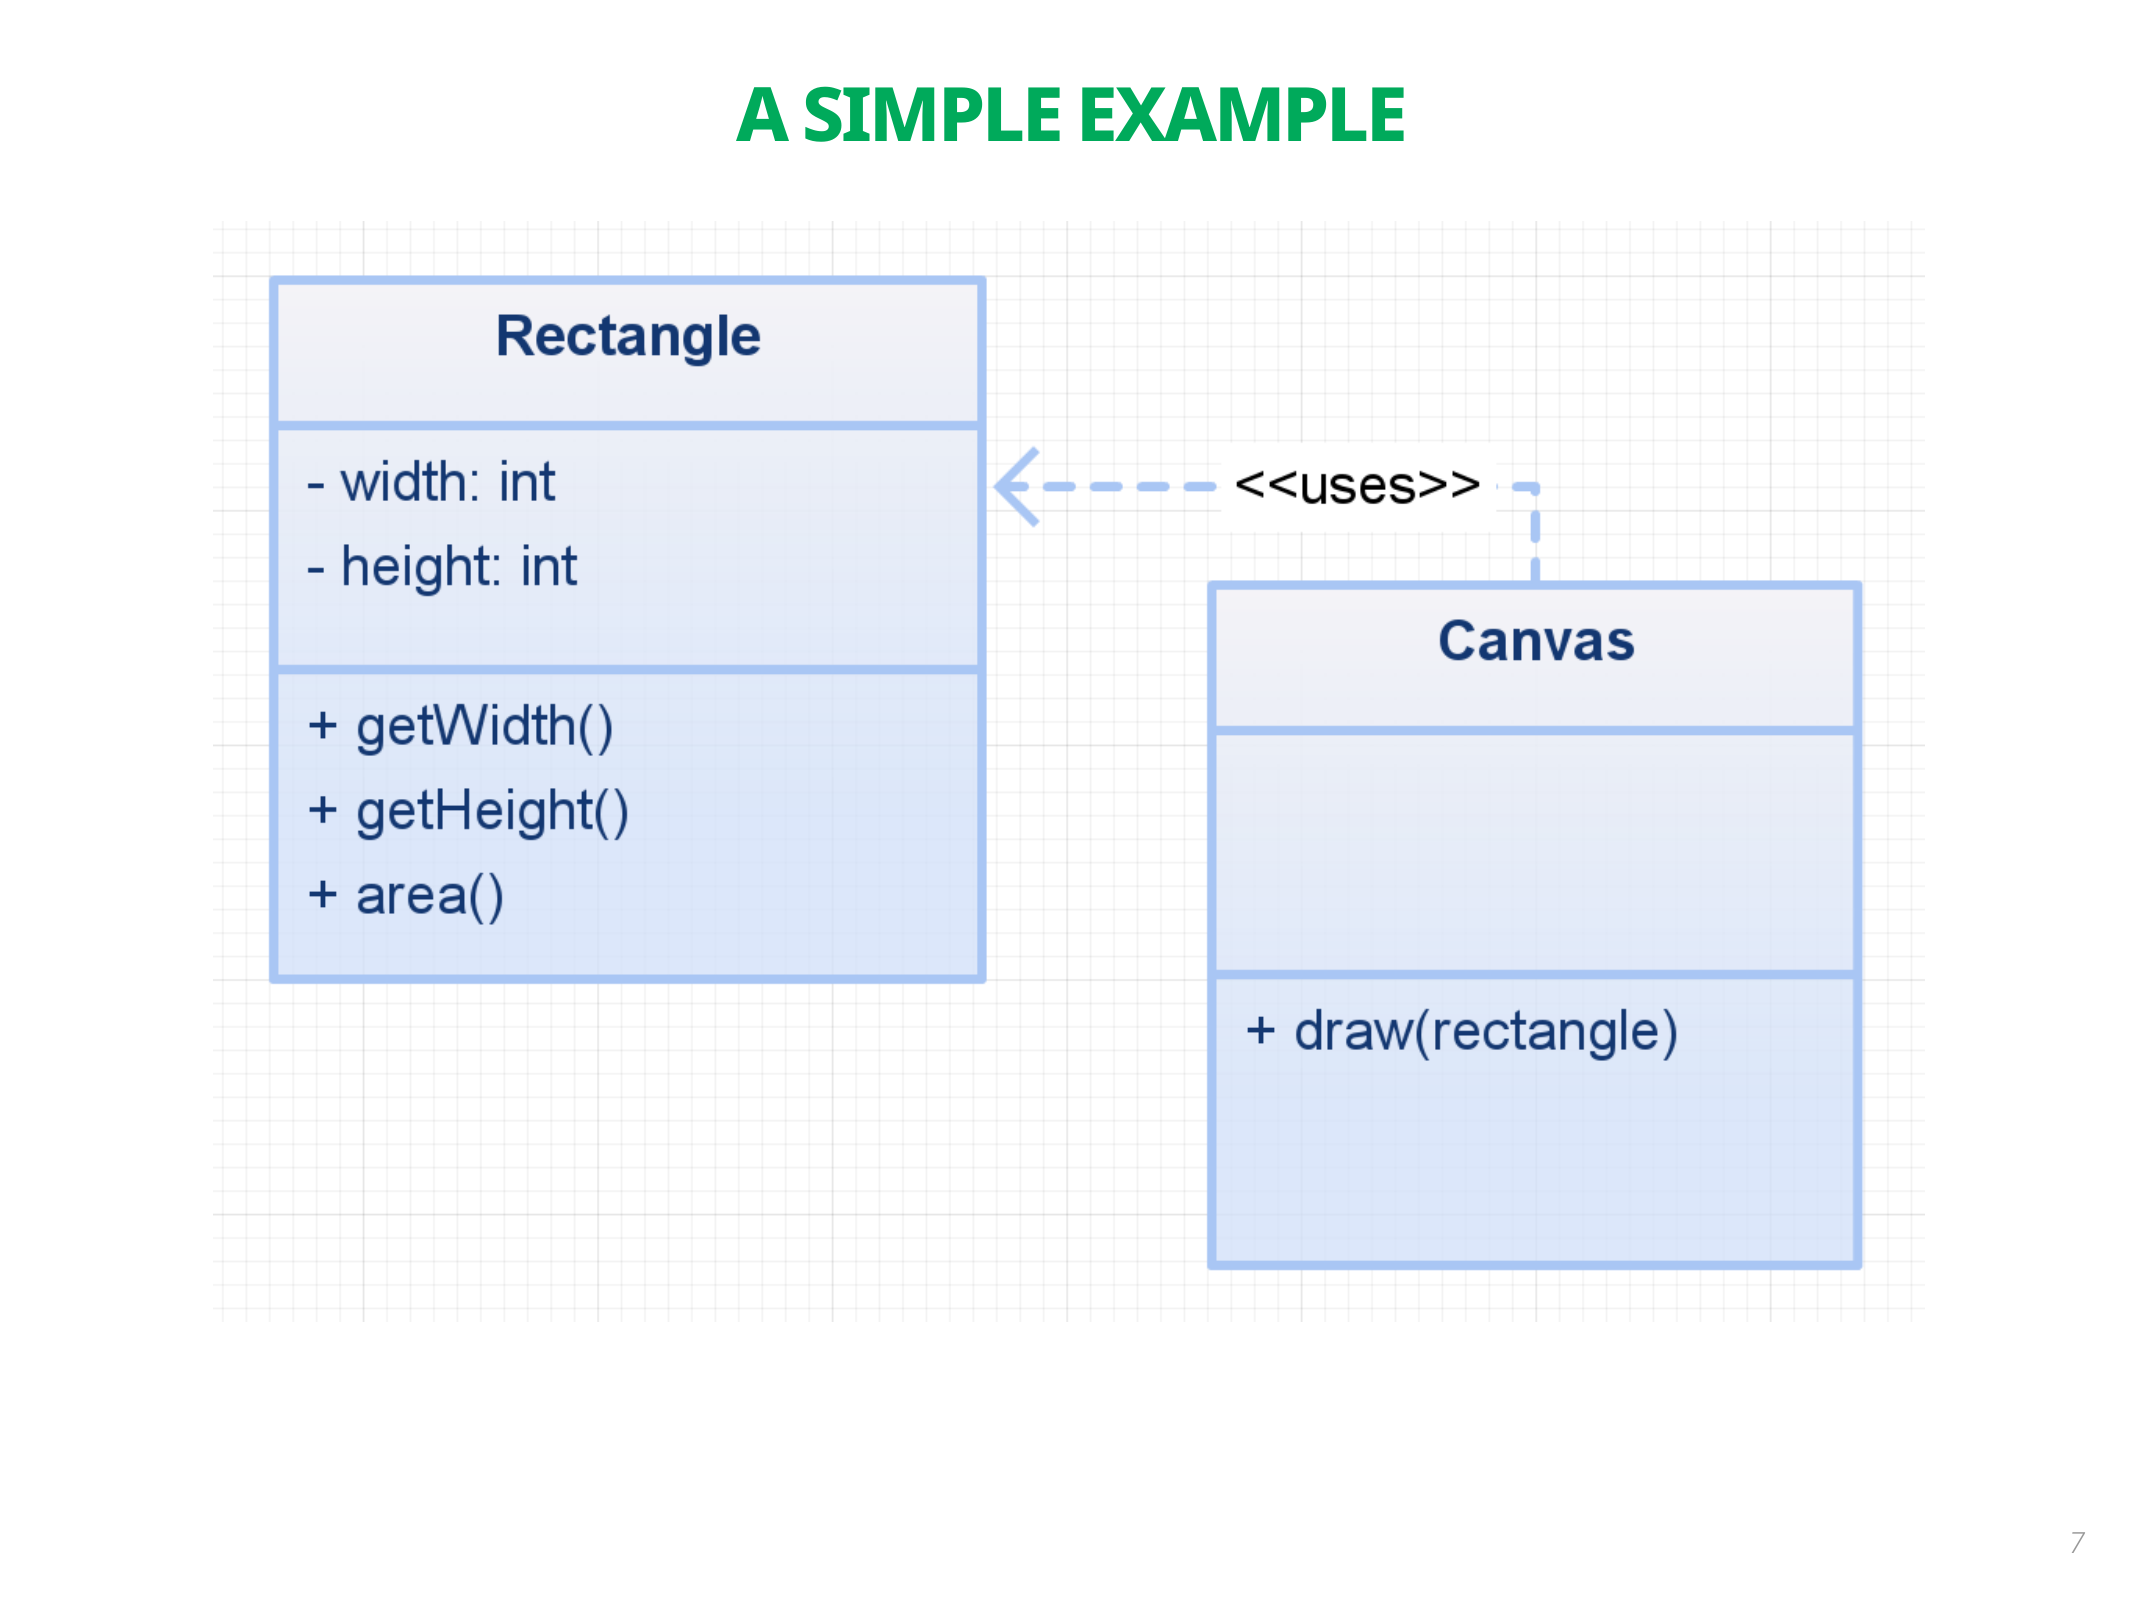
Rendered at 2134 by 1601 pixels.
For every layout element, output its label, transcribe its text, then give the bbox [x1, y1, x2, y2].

title A SIMPLE EXAMPLE [60, 30, 2086, 211]
picture [213, 221, 1925, 1322]
